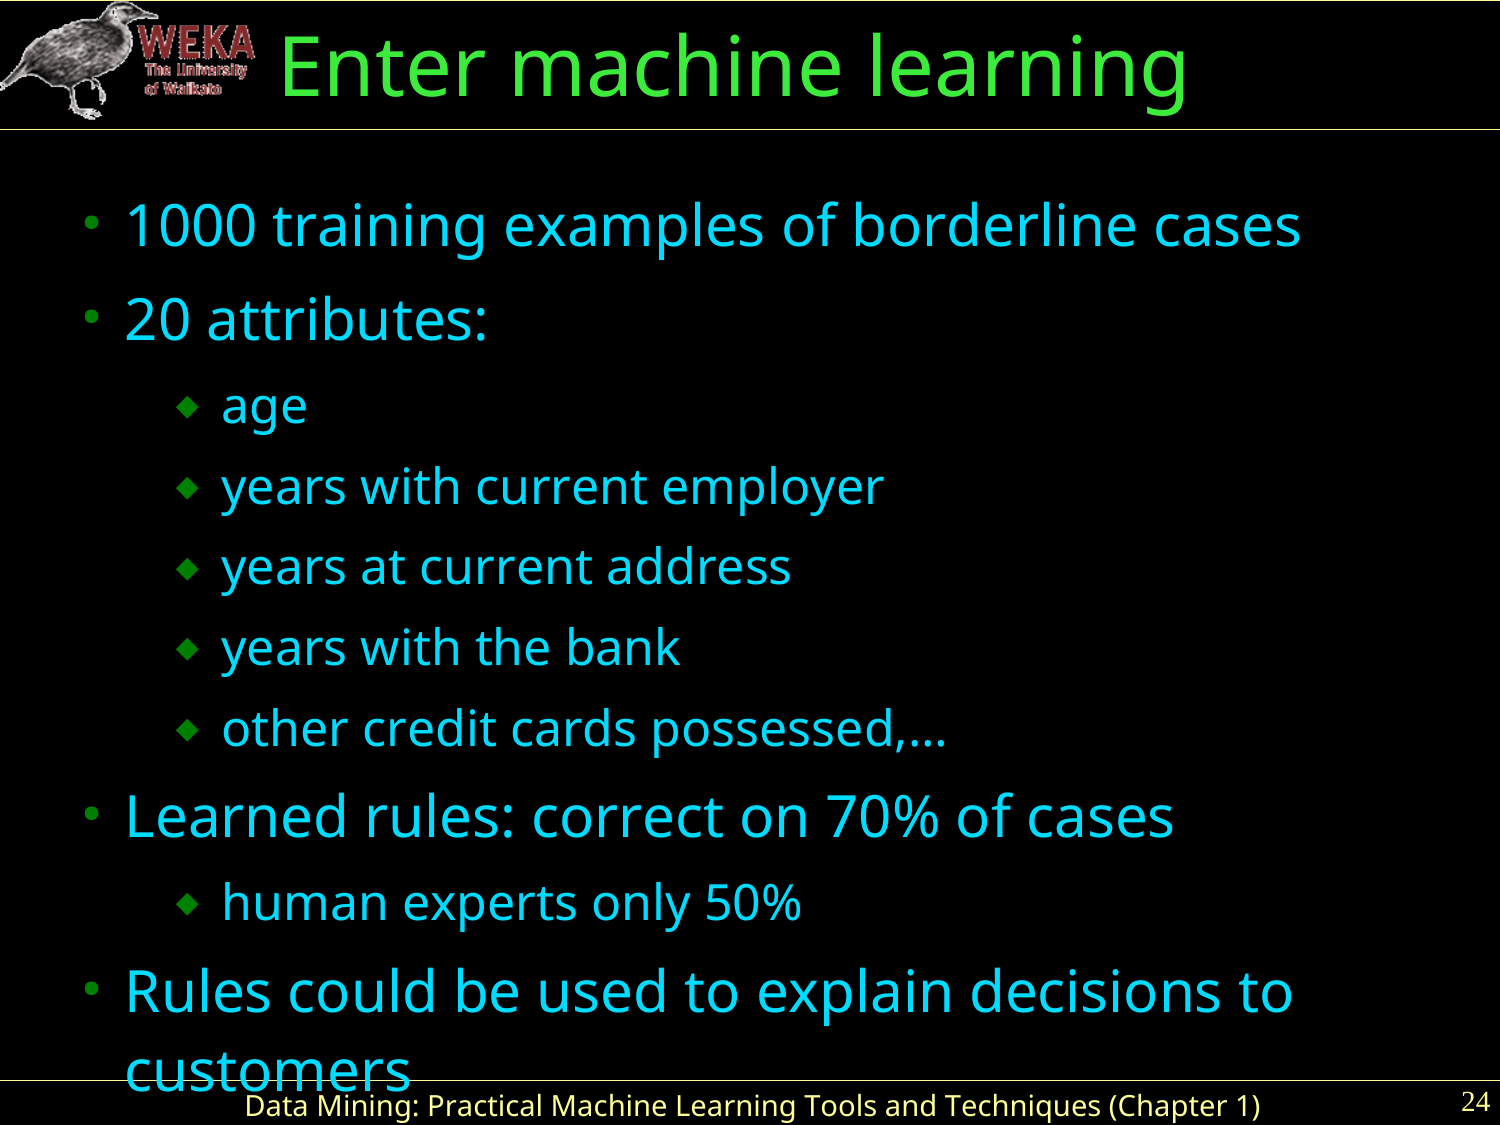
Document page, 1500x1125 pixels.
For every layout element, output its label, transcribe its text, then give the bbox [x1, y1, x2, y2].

title Enter machine learning [263, 0, 1500, 159]
picture [0, 1, 263, 129]
list 1000 training examples of borderline cases 20 attributes: age years with current employer years at current address years with the bank other credit cards possessed,… Learned rules: correct on 70% of cases human experts only 50% Rules could be used to explain decisions to customers [67, 177, 1418, 1093]
